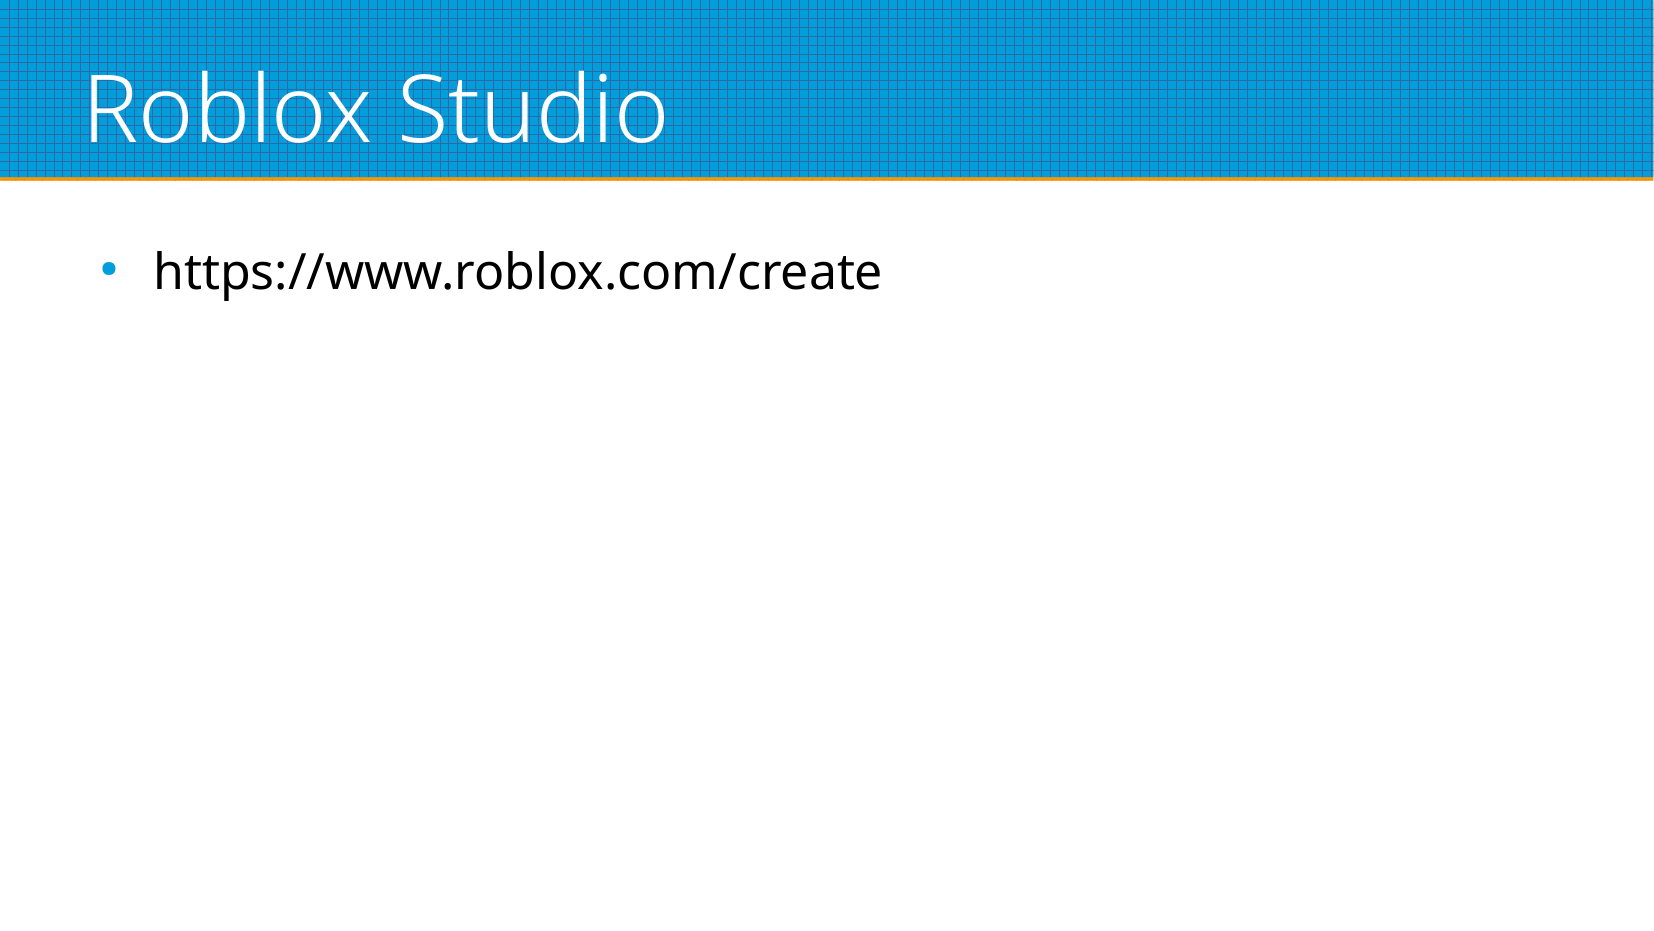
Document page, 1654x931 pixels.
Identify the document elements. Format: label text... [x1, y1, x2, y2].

title Roblox Studio [82, 14, 1571, 171]
list https://www.roblox.com/create [82, 236, 1613, 811]
